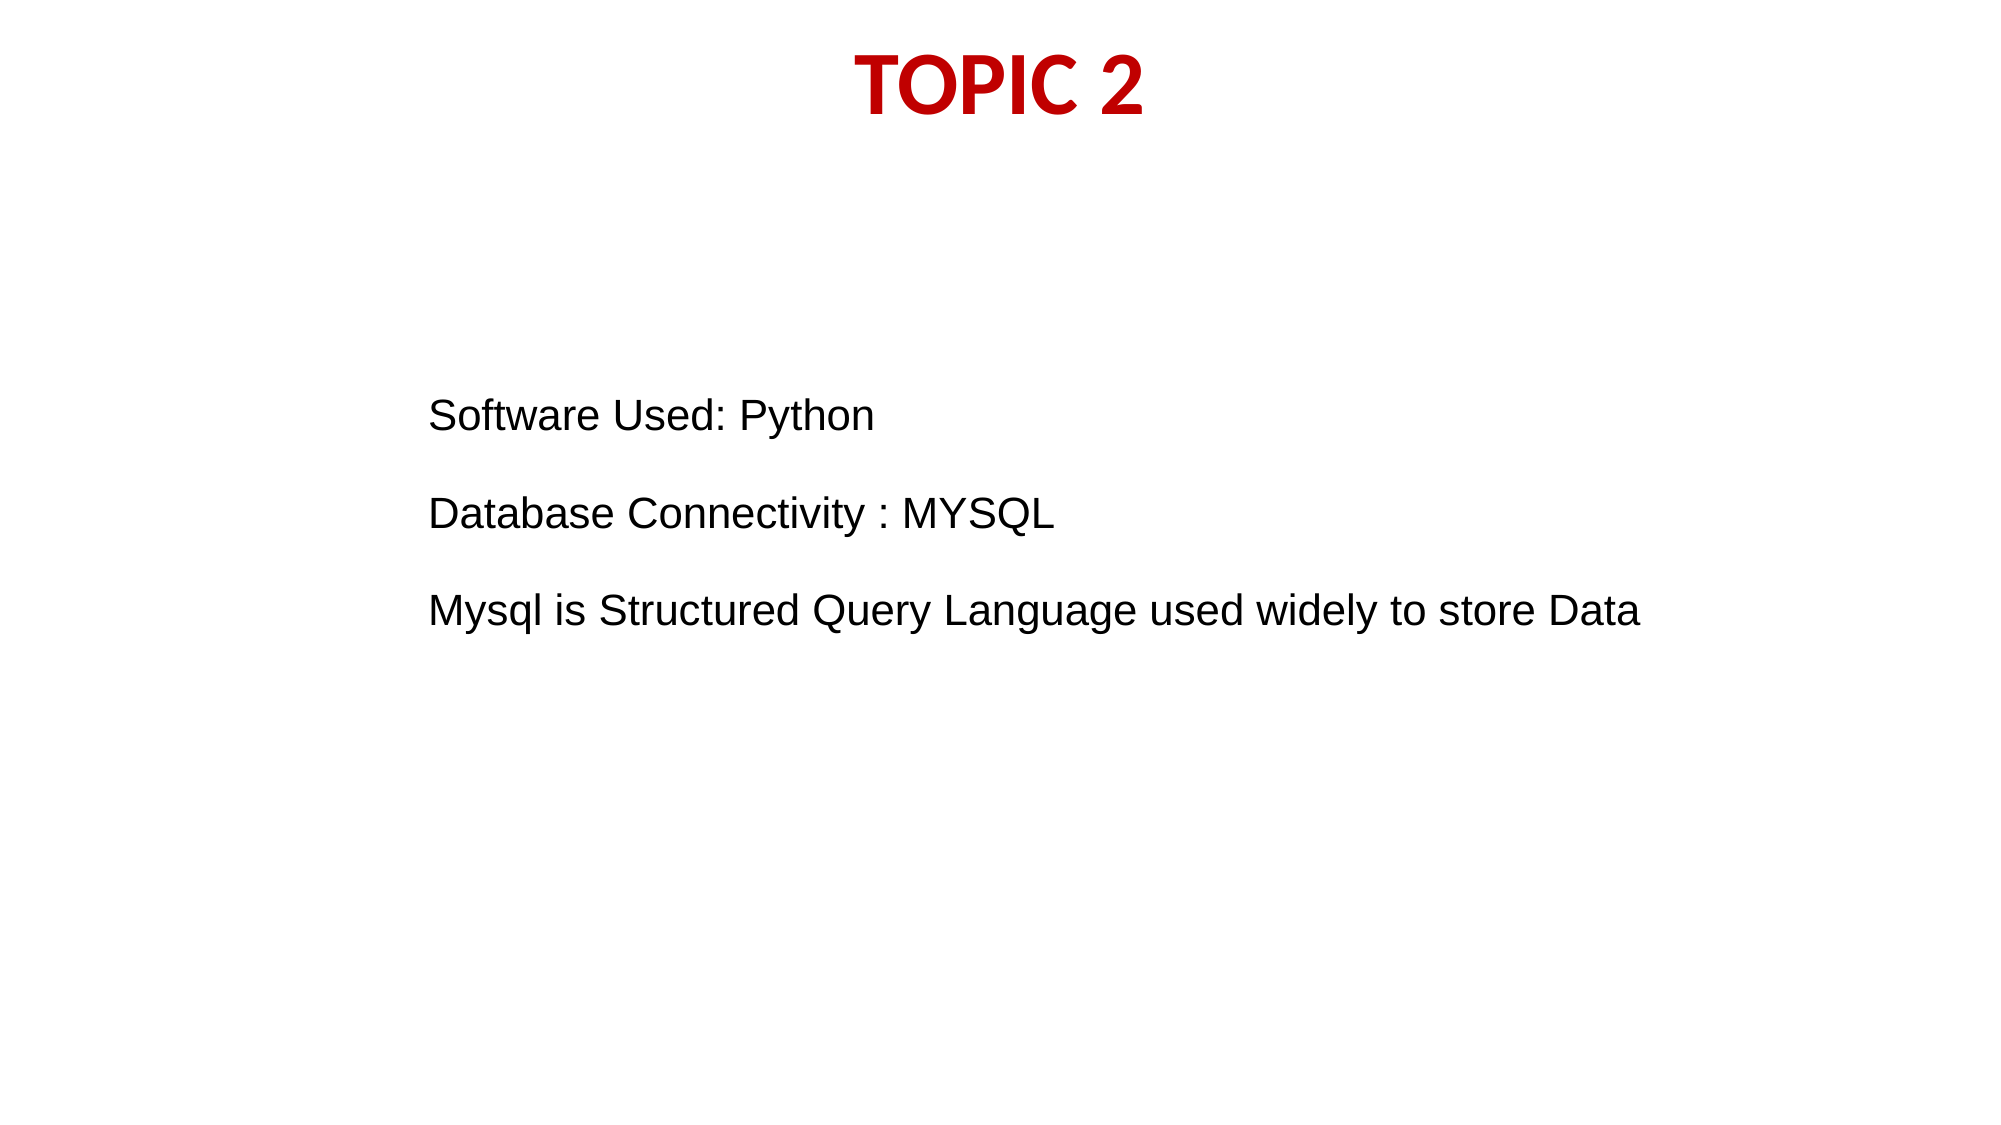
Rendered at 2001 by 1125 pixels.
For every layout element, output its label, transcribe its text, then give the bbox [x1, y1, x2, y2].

text_box Software Used: Python Database Connectivity : MYSQL Mysql is Structured Query Language used widely to store Data [413, 383, 1657, 644]
title TOPIC 2 [137, 28, 1863, 143]
